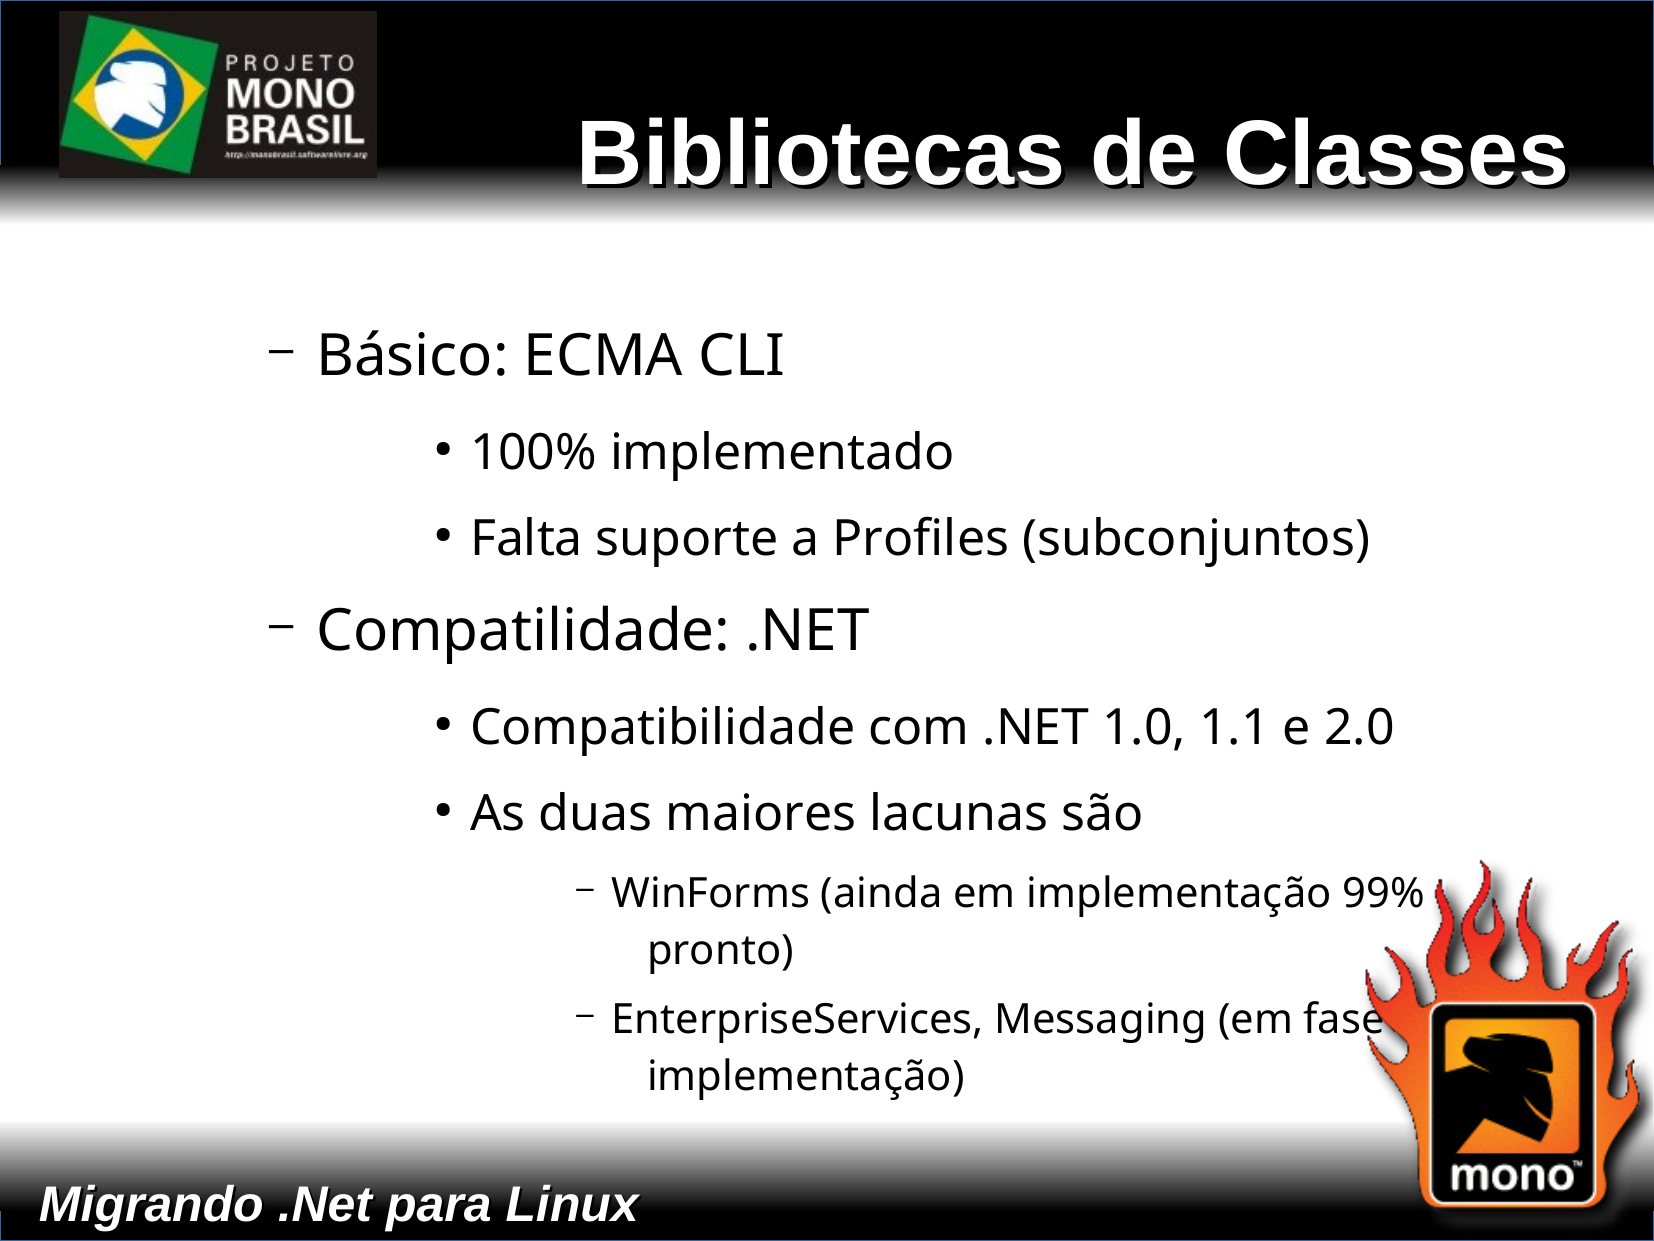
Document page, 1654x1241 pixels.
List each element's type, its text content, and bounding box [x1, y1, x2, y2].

picture [1302, 805, 1654, 1241]
text_box Migrando .Net para Linux [24, 1168, 547, 1241]
list Básico: ECMA CLI 100% implementado Falta suporte a Profiles (subconjuntos) Compatilidade: .NET Compatibilidade com .NET 1.0, 1.1 e 2.0 As duas maiores lacunas são WinForms (ainda em implementação 99% pronto) EnterpriseServices, Messaging (em fase de implementação) [80, 313, 1493, 1241]
picture [59, 11, 377, 178]
title Bibliotecas de Classes [82, 49, 1571, 257]
